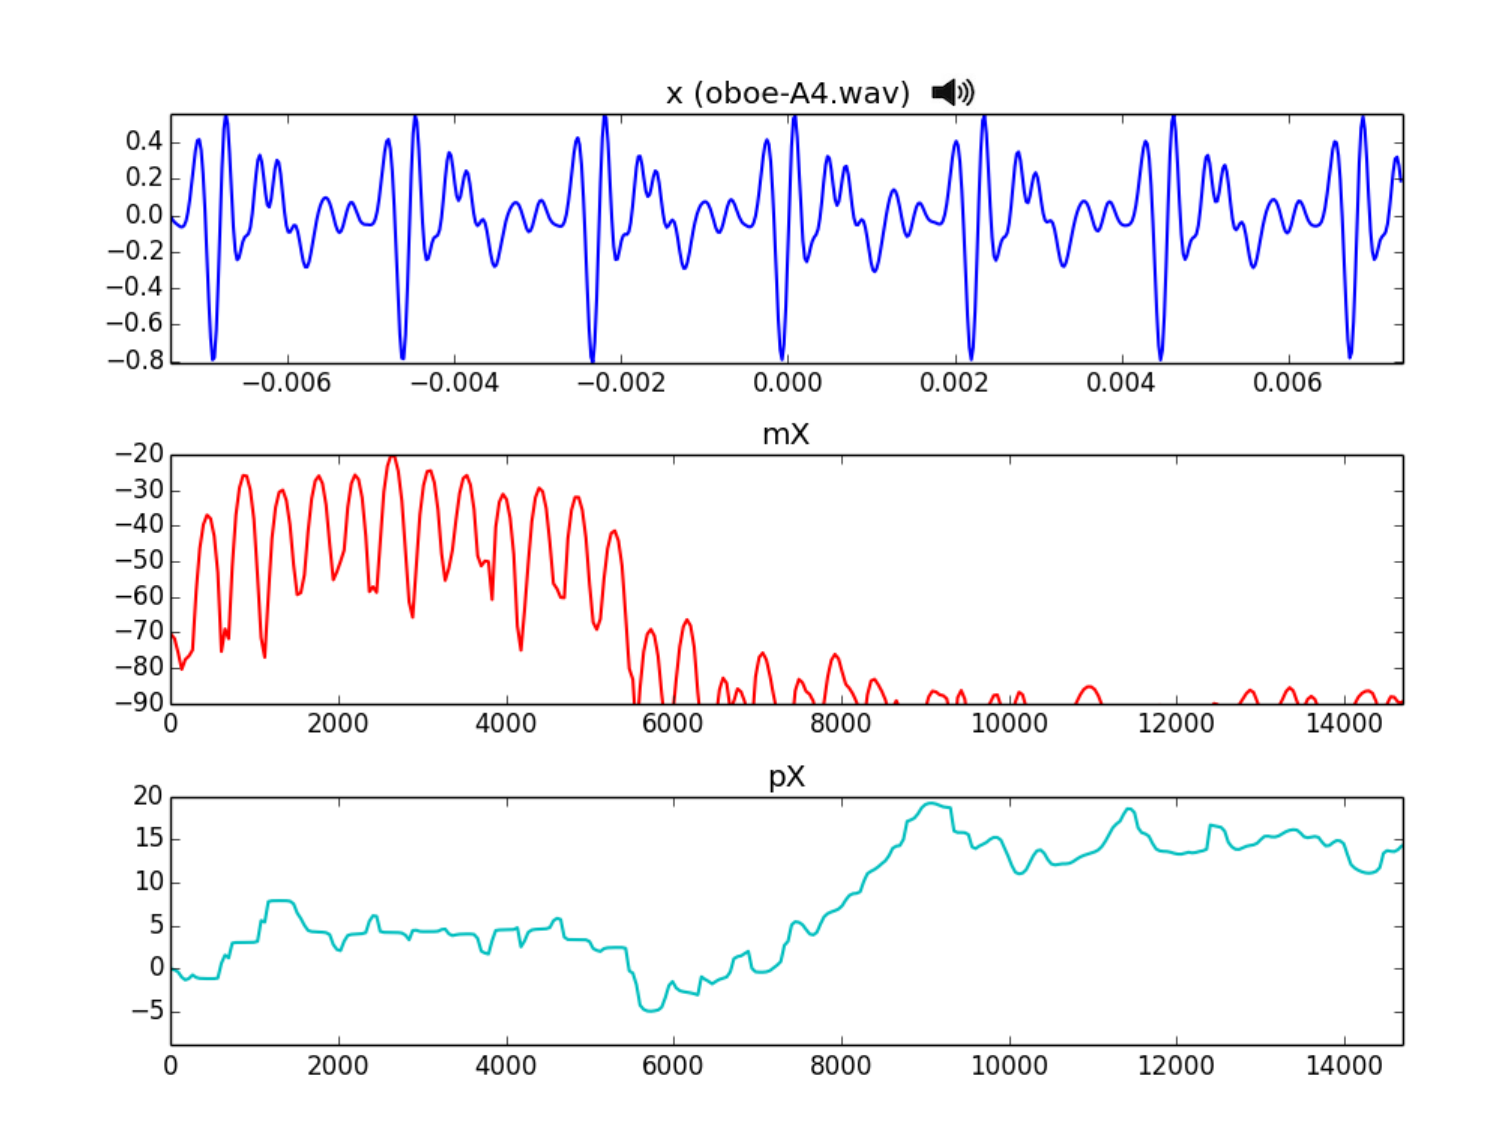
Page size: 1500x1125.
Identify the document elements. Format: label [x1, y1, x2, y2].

picture [79, 54, 1430, 1105]
